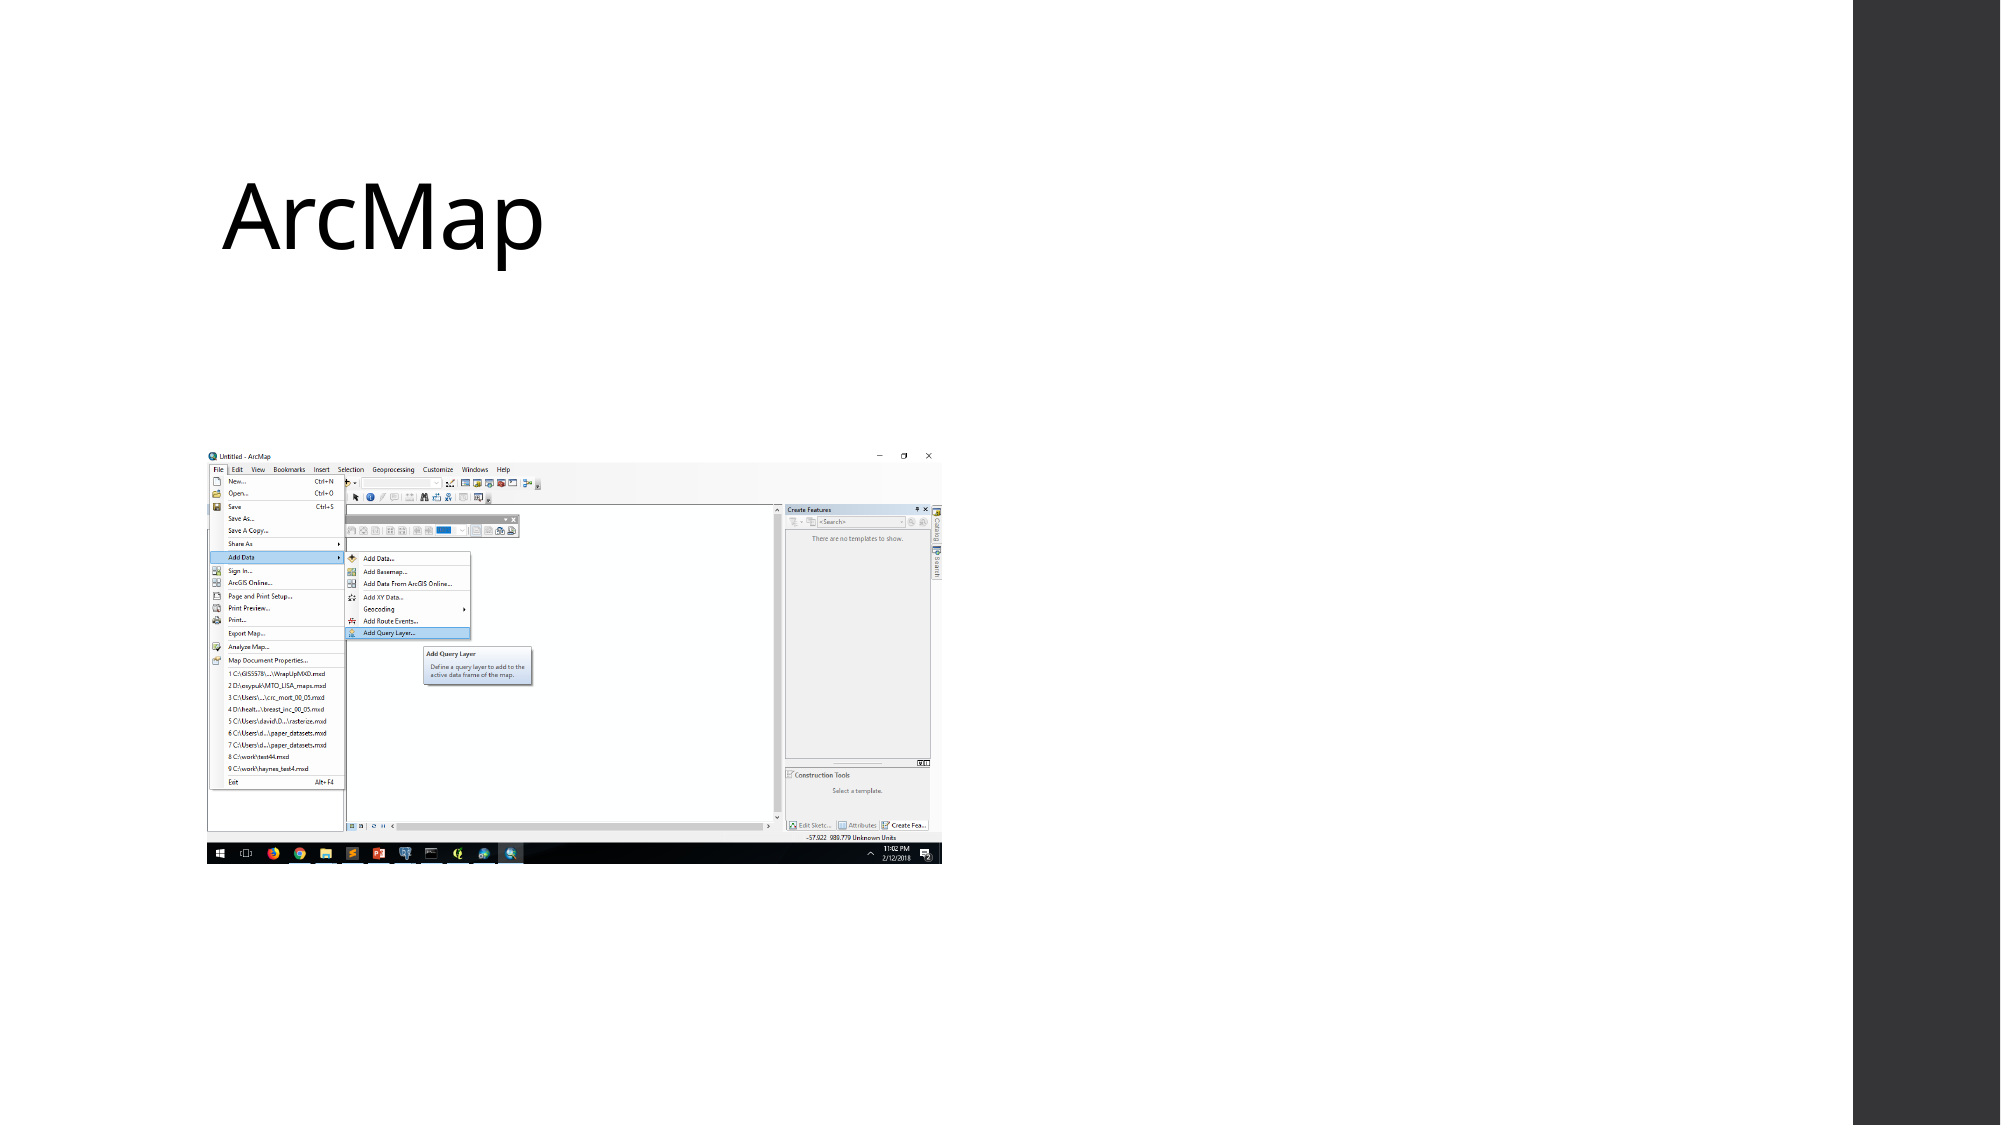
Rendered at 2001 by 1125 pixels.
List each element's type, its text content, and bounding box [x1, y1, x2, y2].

title ArcMap [206, 60, 1797, 278]
picture [207, 450, 942, 864]
